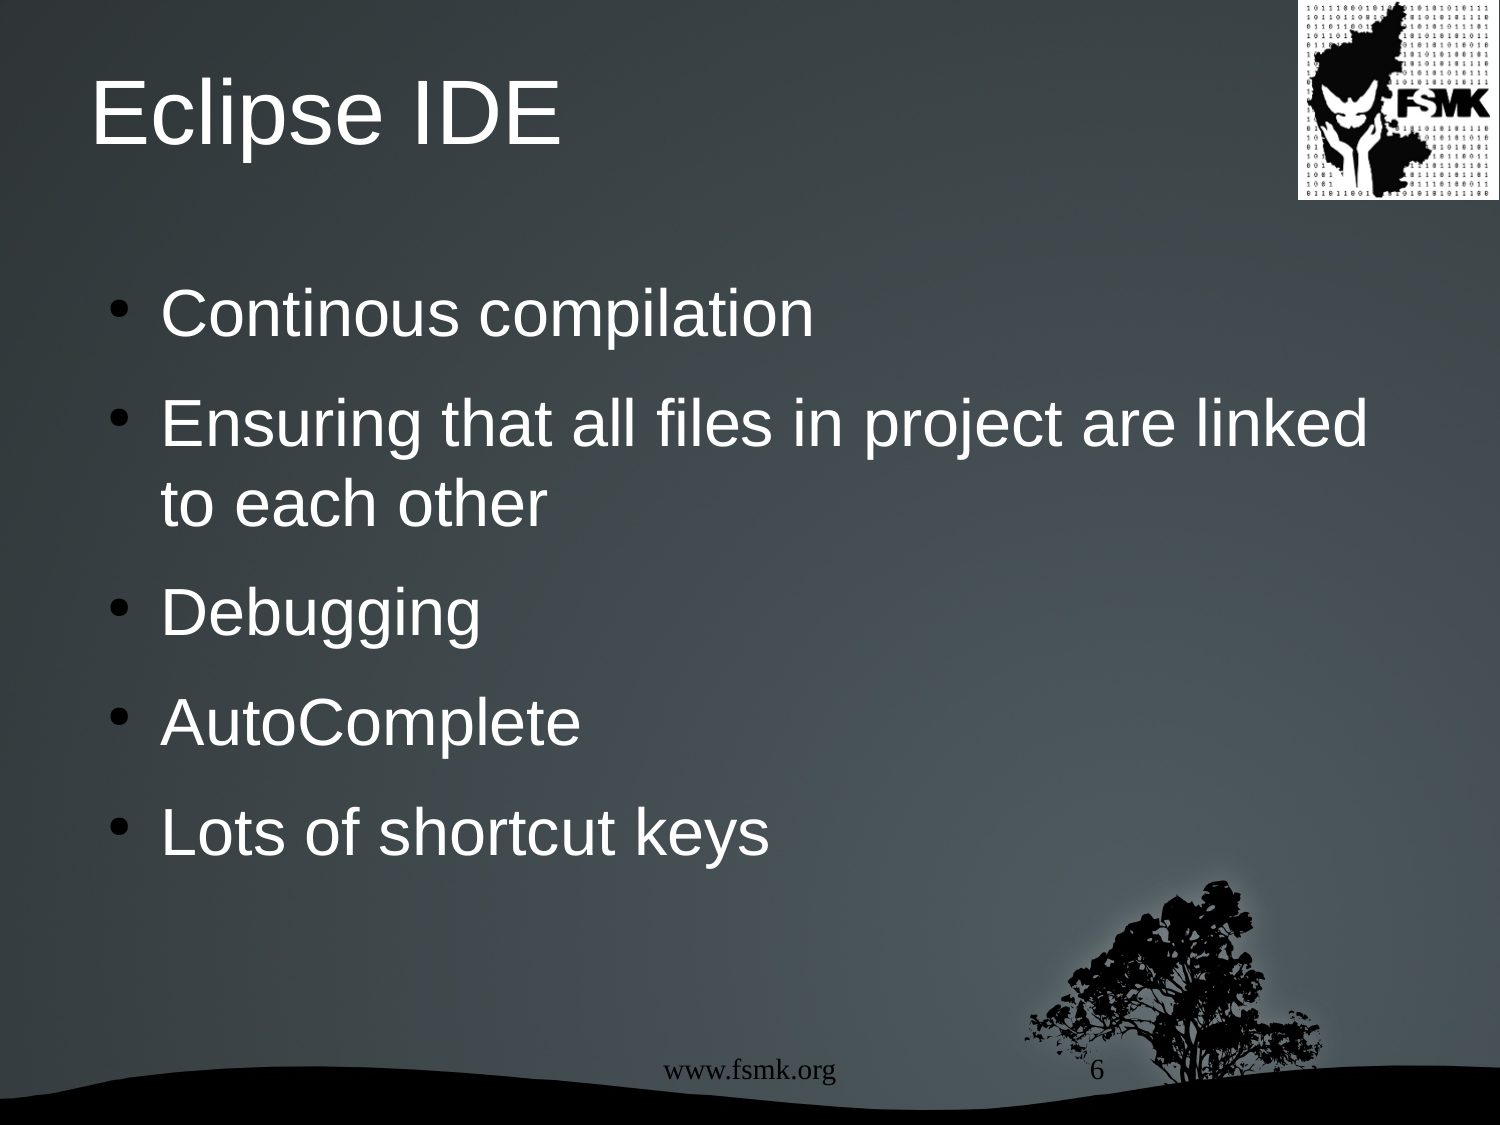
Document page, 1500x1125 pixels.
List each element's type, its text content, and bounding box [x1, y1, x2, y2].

text_box www.fsmk.org [512, 1042, 988, 1103]
text_box <number> [1074, 1042, 1425, 1103]
list Continous compilation Ensuring that all files in project are linked to each other Debugging AutoComplete Lots of shortcut keys [75, 262, 1425, 1005]
title Eclipse IDE [75, 45, 1425, 233]
picture [0, 0, 1500, 1125]
